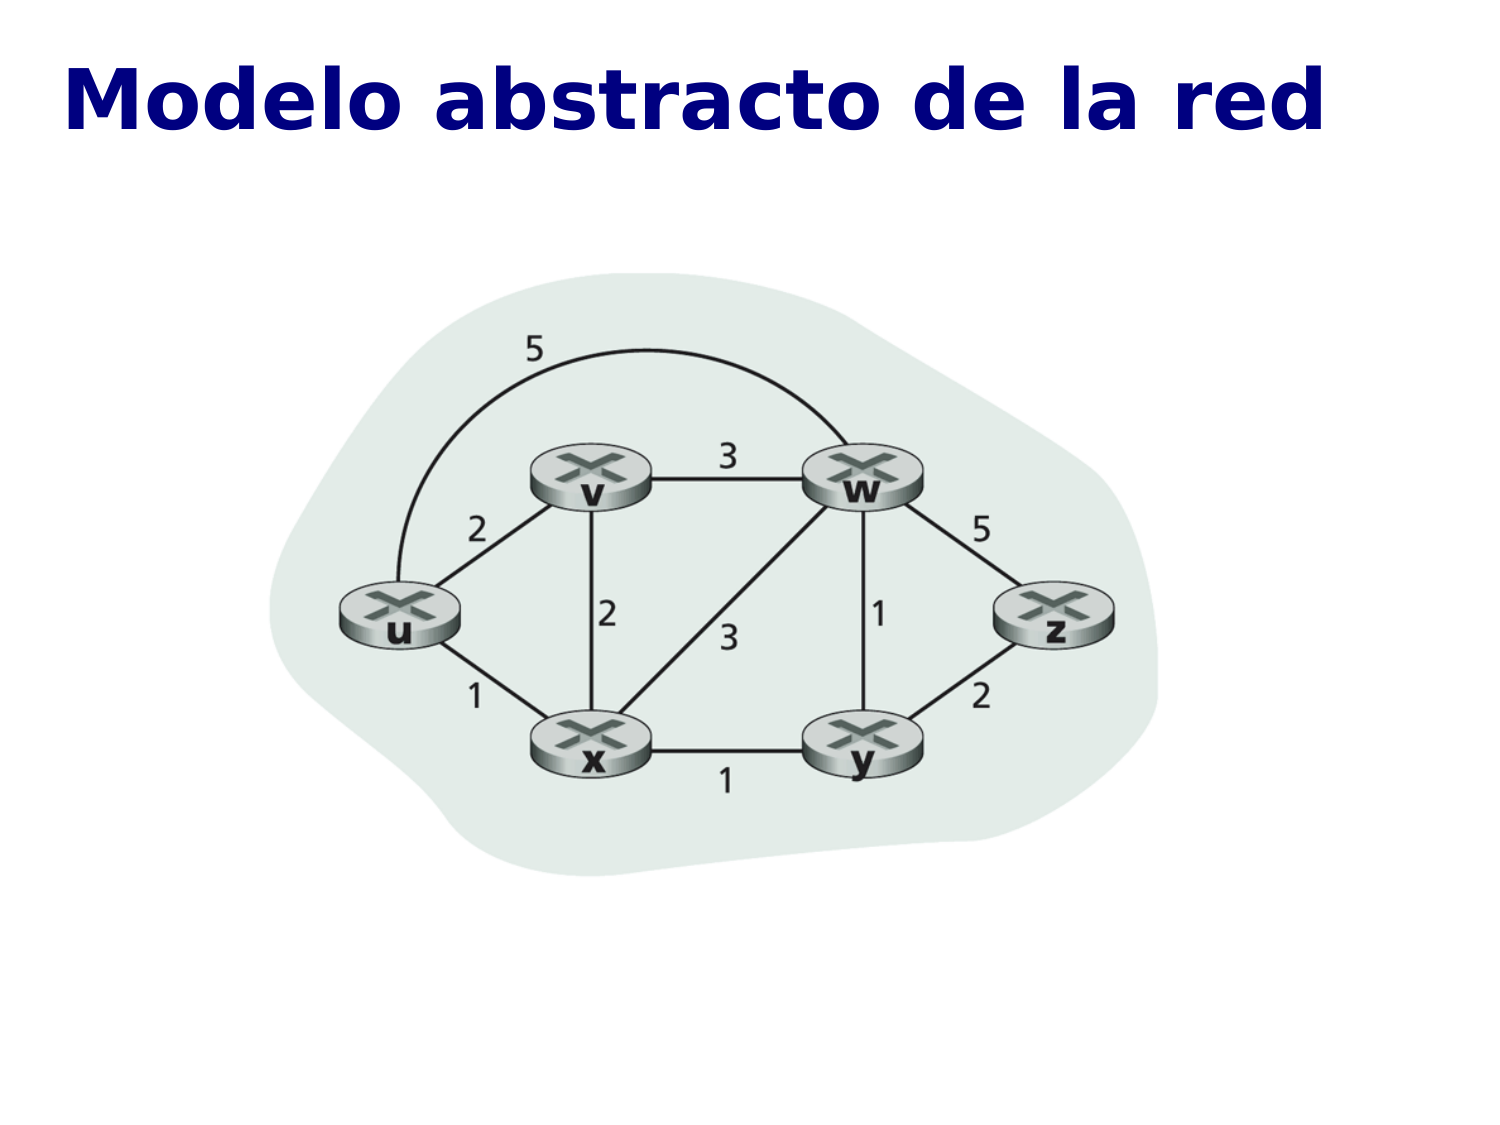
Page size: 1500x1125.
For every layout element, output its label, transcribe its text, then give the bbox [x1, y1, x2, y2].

title Modelo abstracto de la red [46, 1, 1500, 204]
picture [87, 272, 1363, 920]
